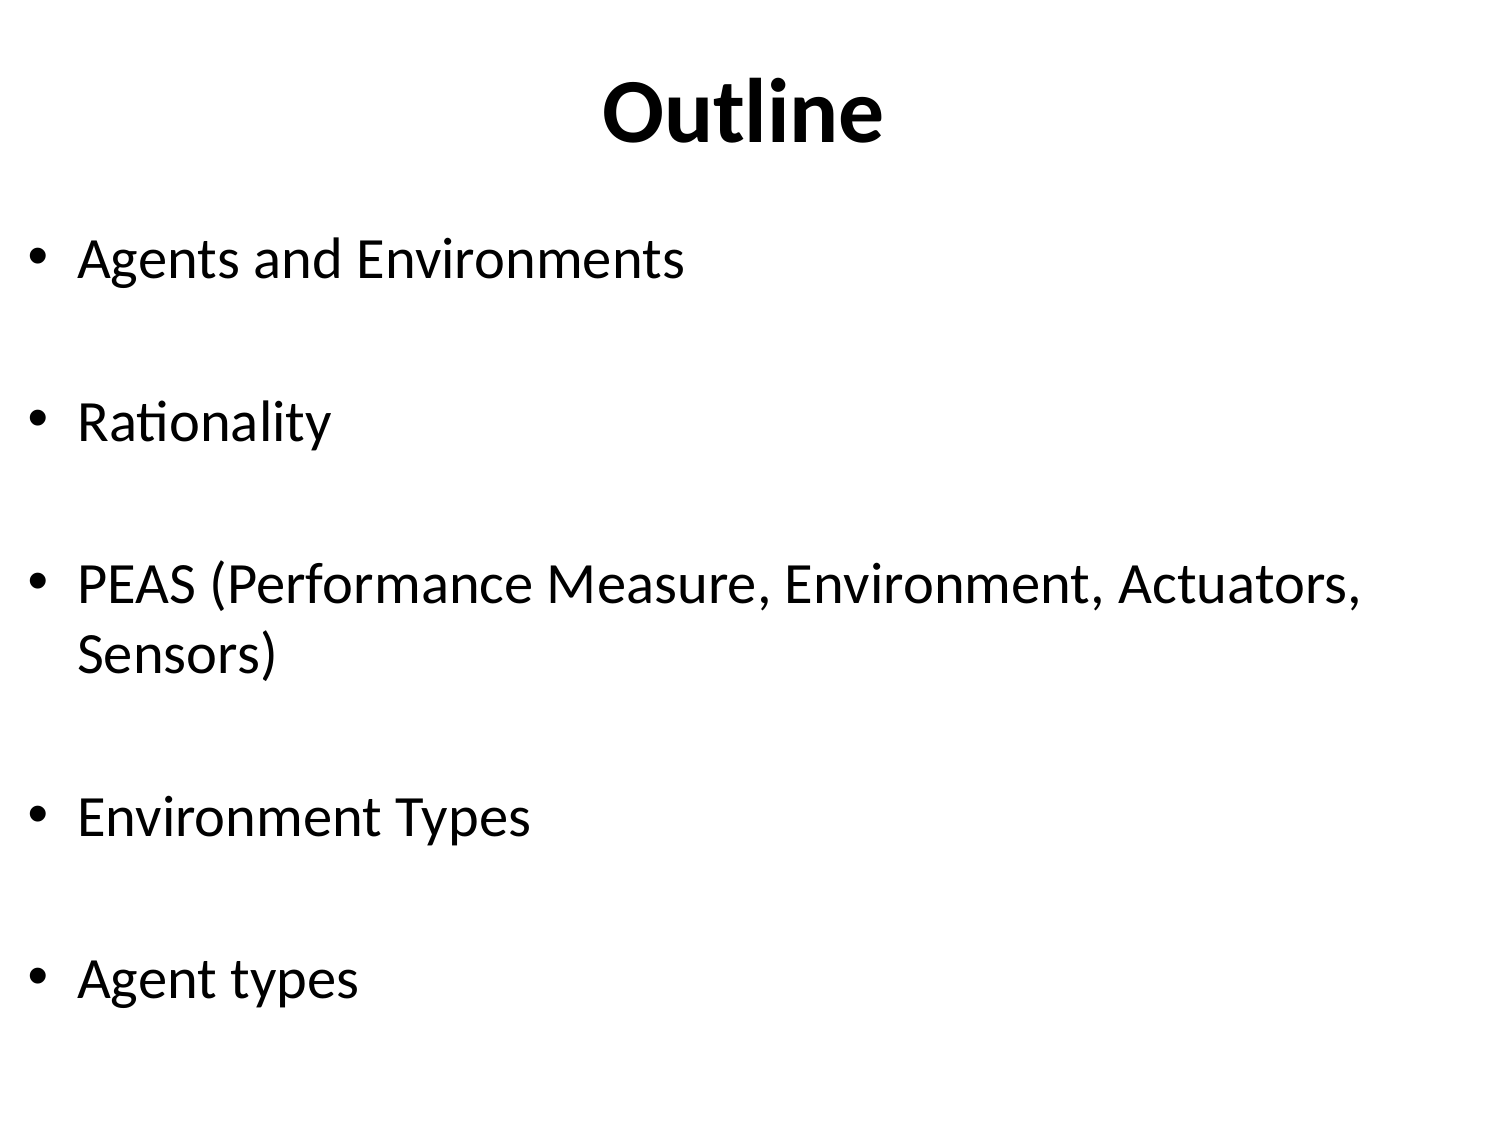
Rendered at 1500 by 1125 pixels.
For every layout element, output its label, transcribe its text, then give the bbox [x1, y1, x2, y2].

list Agents and Environments Rationality PEAS (Performance Measure, Environment, Actuators, Sensors) Environment Types Agent types [12, 212, 1475, 1025]
title Outline [12, 12, 1475, 200]
